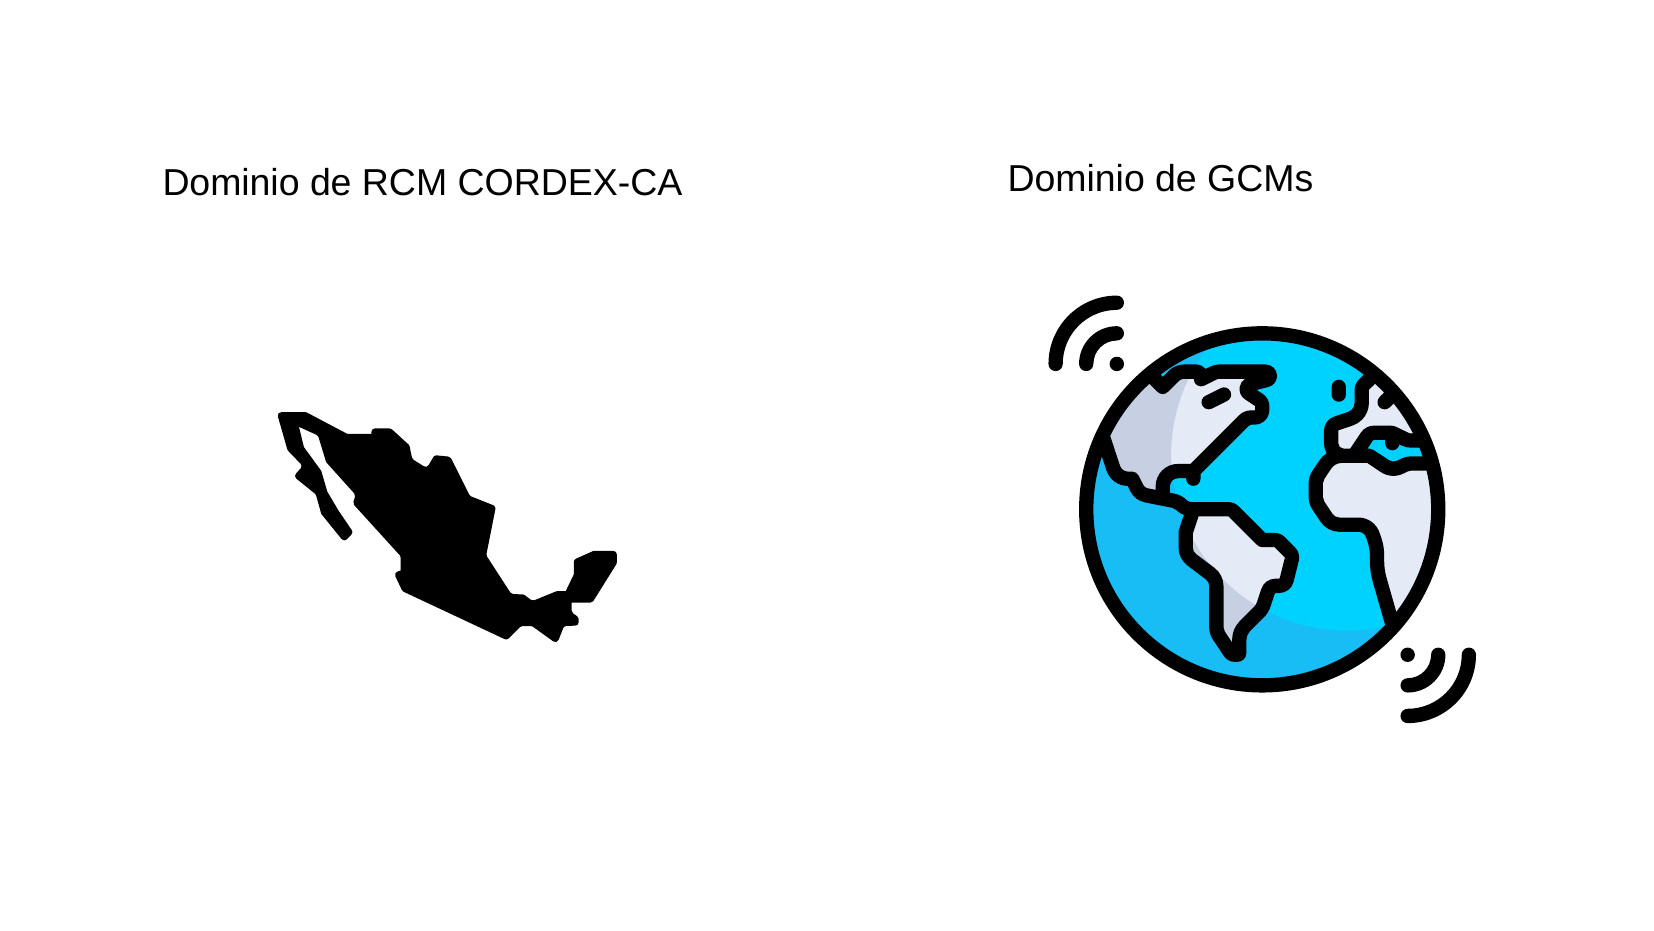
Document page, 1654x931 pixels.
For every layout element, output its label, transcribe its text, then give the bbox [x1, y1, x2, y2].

text_box Dominio de GCMs [992, 149, 1329, 207]
text_box Dominio de RCM CORDEX-CA [147, 153, 698, 211]
picture [277, 357, 618, 697]
picture [1048, 295, 1477, 724]
